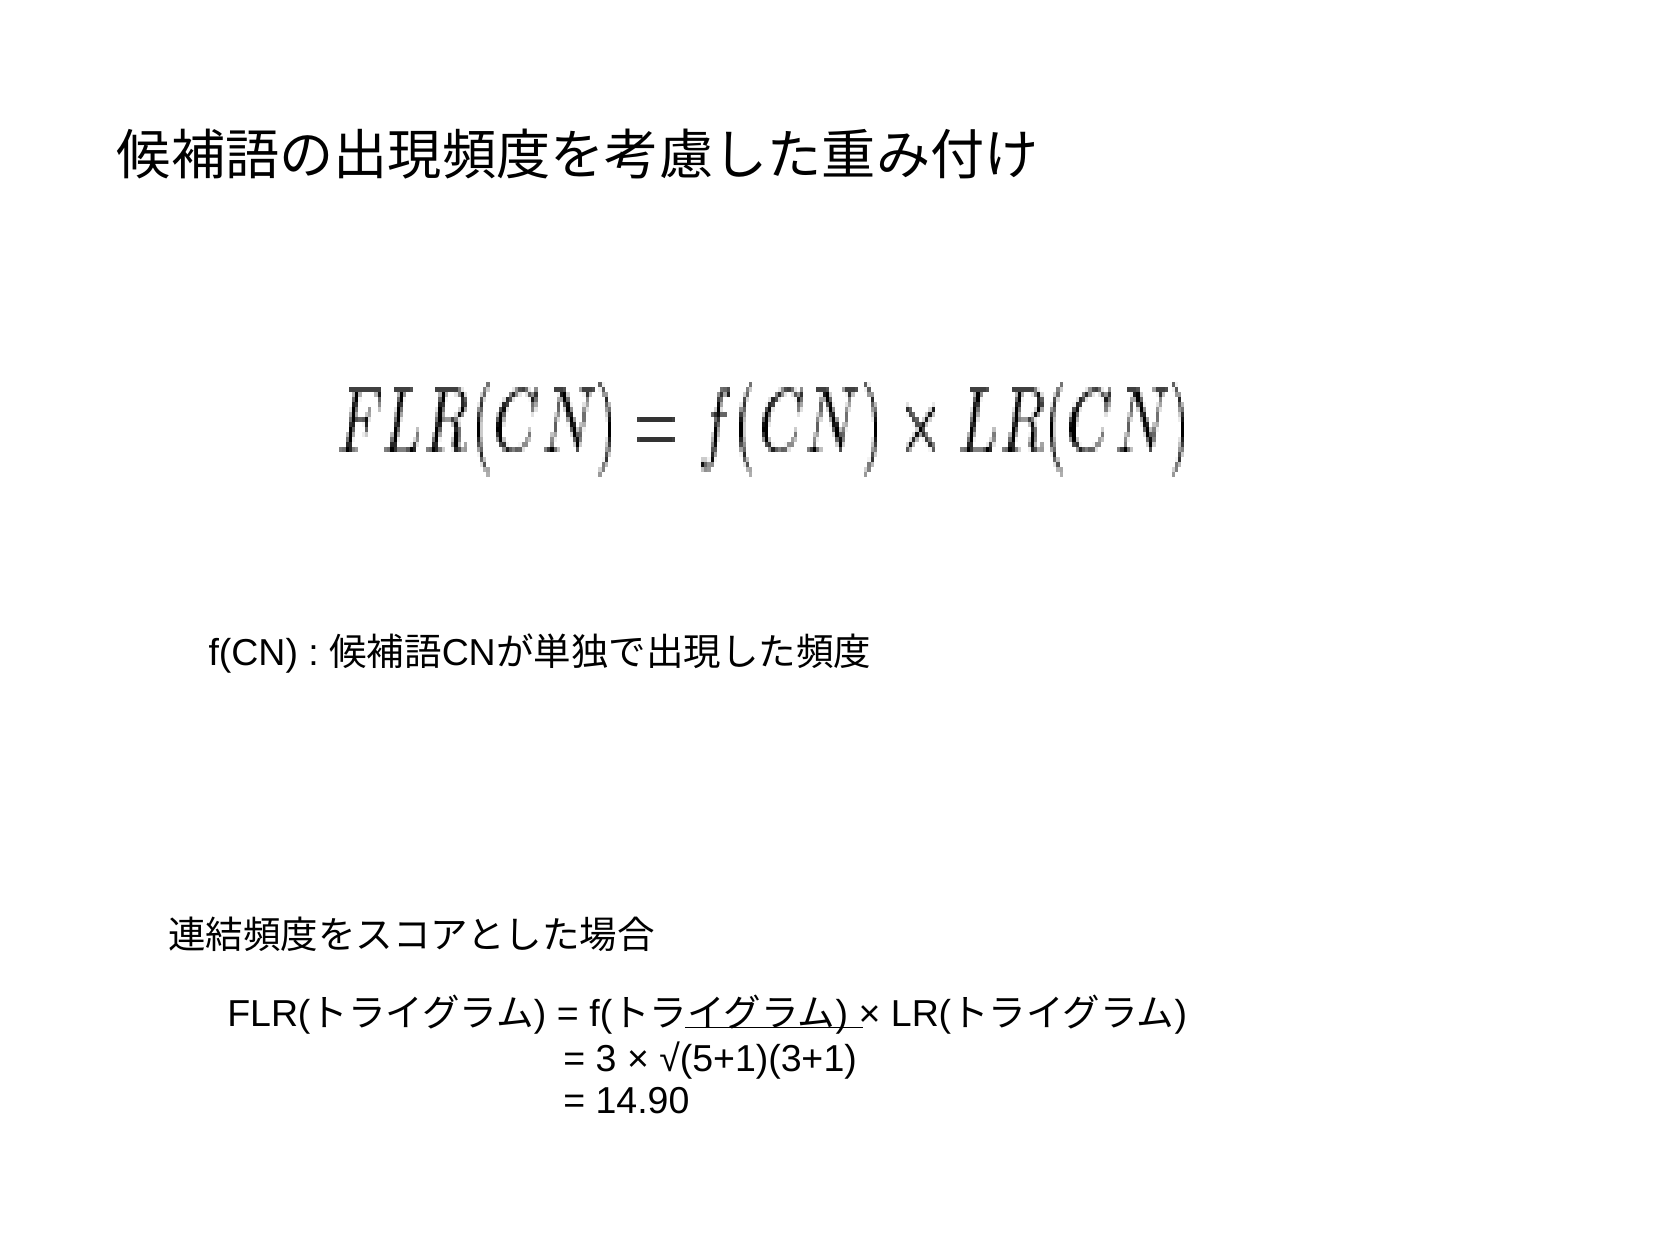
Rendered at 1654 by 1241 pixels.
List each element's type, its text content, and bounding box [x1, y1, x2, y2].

text_box 候補語の出現頻度を考慮した重み付け [102, 104, 1054, 189]
text_box f(CN) : 候補語CNが単独で出現した頻度 [193, 614, 886, 677]
picture [330, 342, 1217, 508]
text_box FLR(トライグラム) = f(トライグラム) × LR(トライグラム) = 3 × √(5+1)(3+1) = 14.90 [212, 975, 1208, 1123]
text_box 連結頻度をスコアとした場合 [153, 897, 697, 961]
